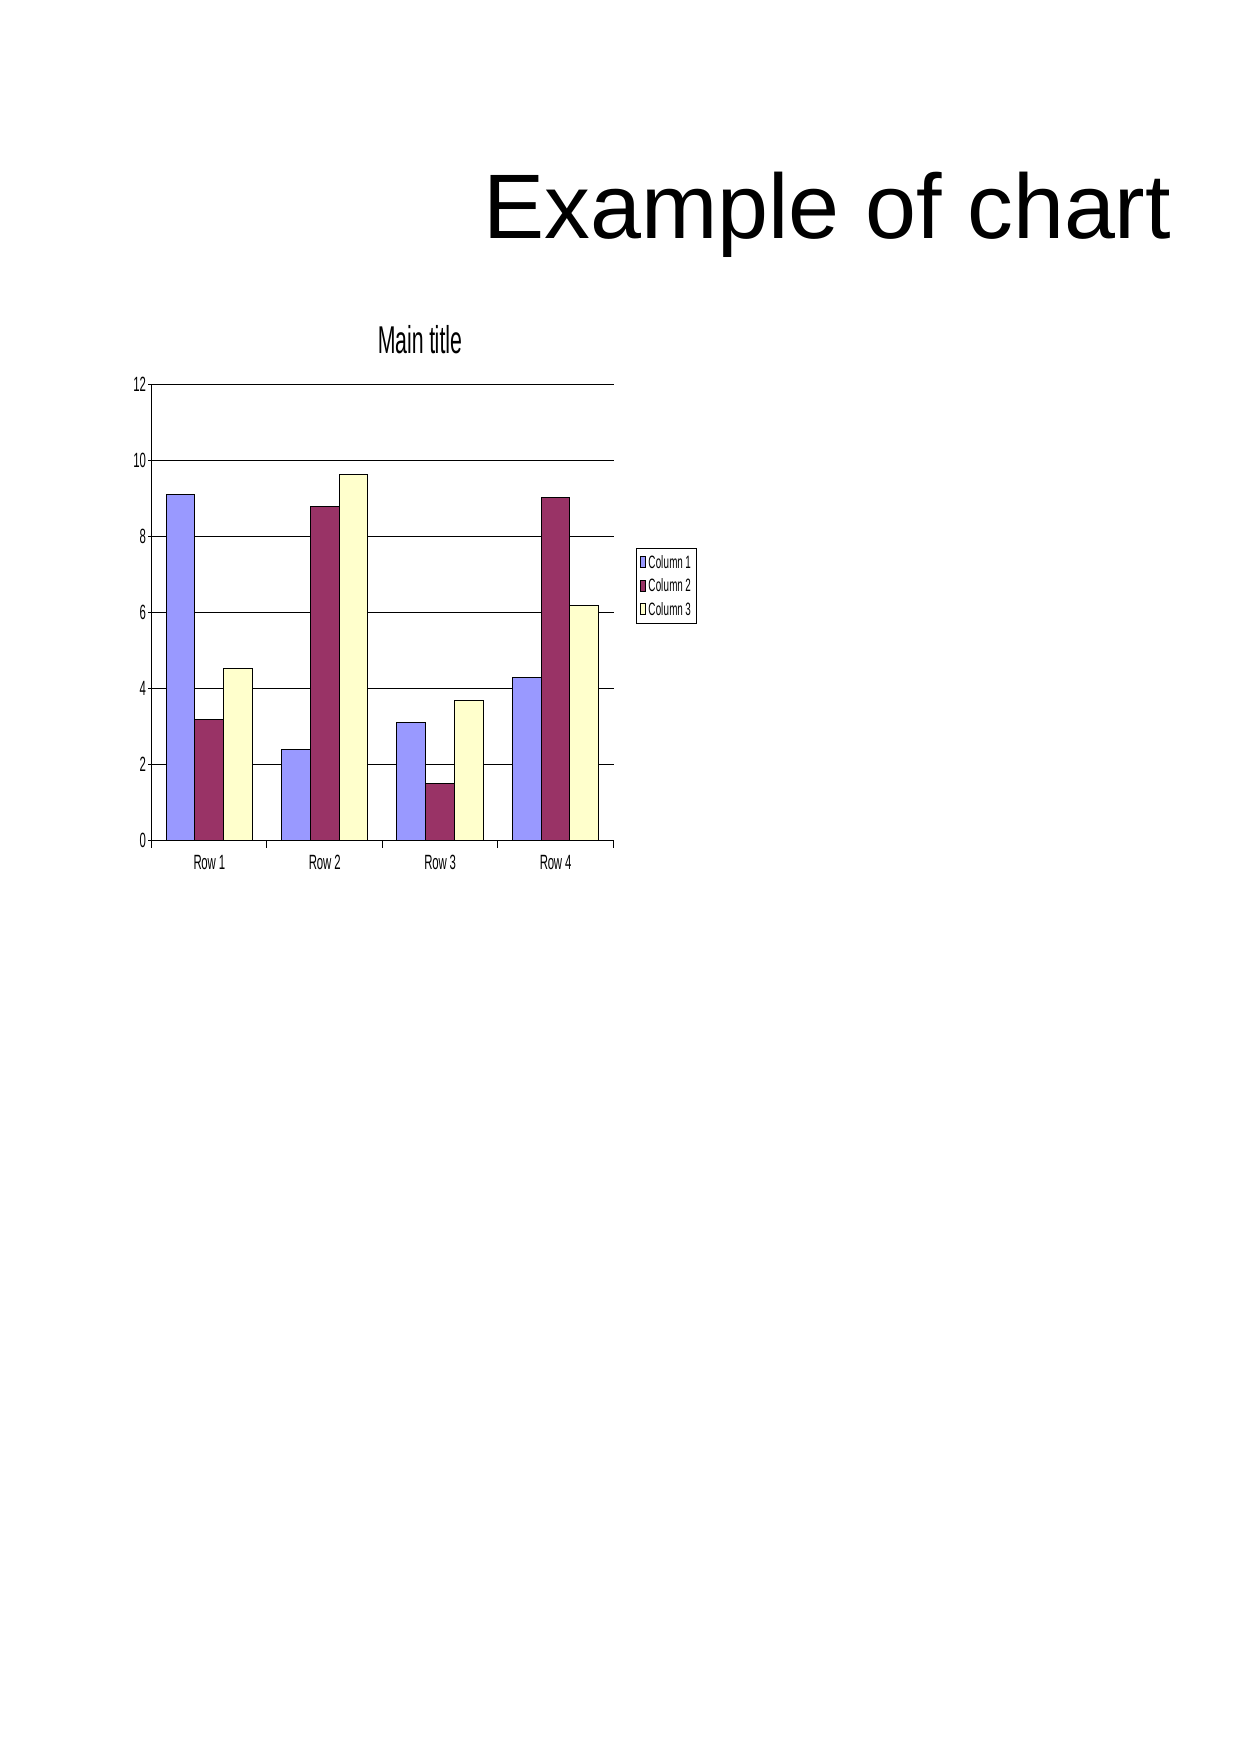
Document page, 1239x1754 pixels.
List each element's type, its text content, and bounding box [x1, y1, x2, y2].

title Example of chart [121, 102, 1239, 311]
chart [121, 295, 713, 886]
